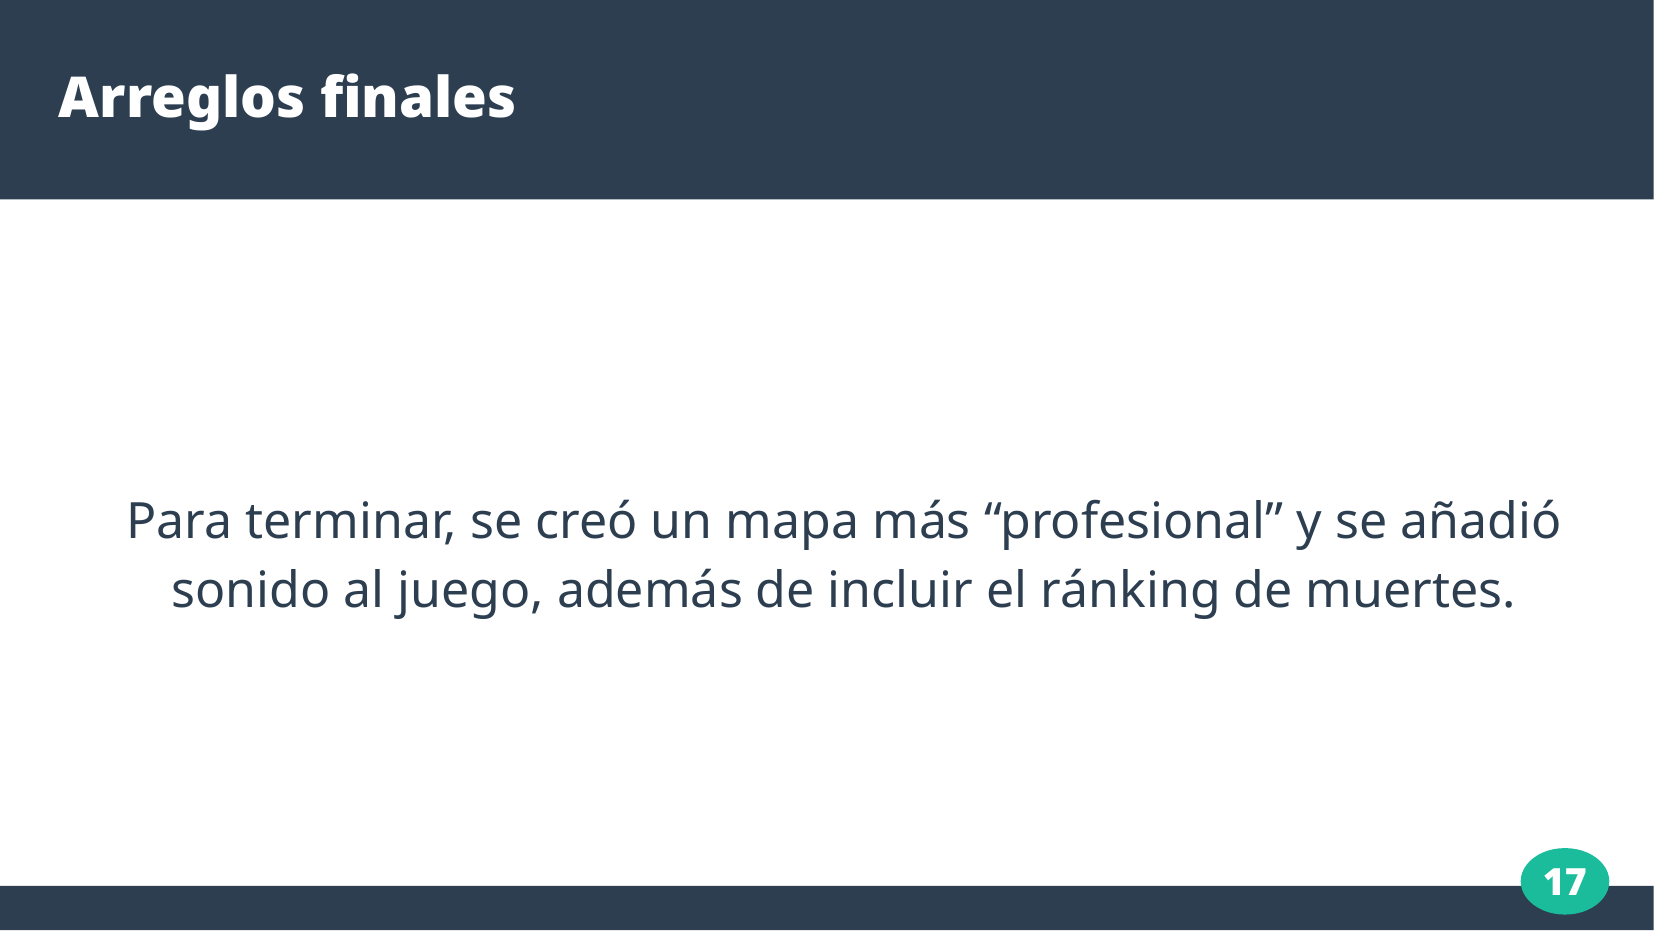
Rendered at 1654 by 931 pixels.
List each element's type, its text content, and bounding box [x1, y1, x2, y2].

subtitle Para terminar, se creó un mapa más “profesional” y se añadió sonido al juego, además de incluir el ránking de muertes. [59, 243, 1595, 864]
title Arreglos finales [59, 37, 1595, 155]
